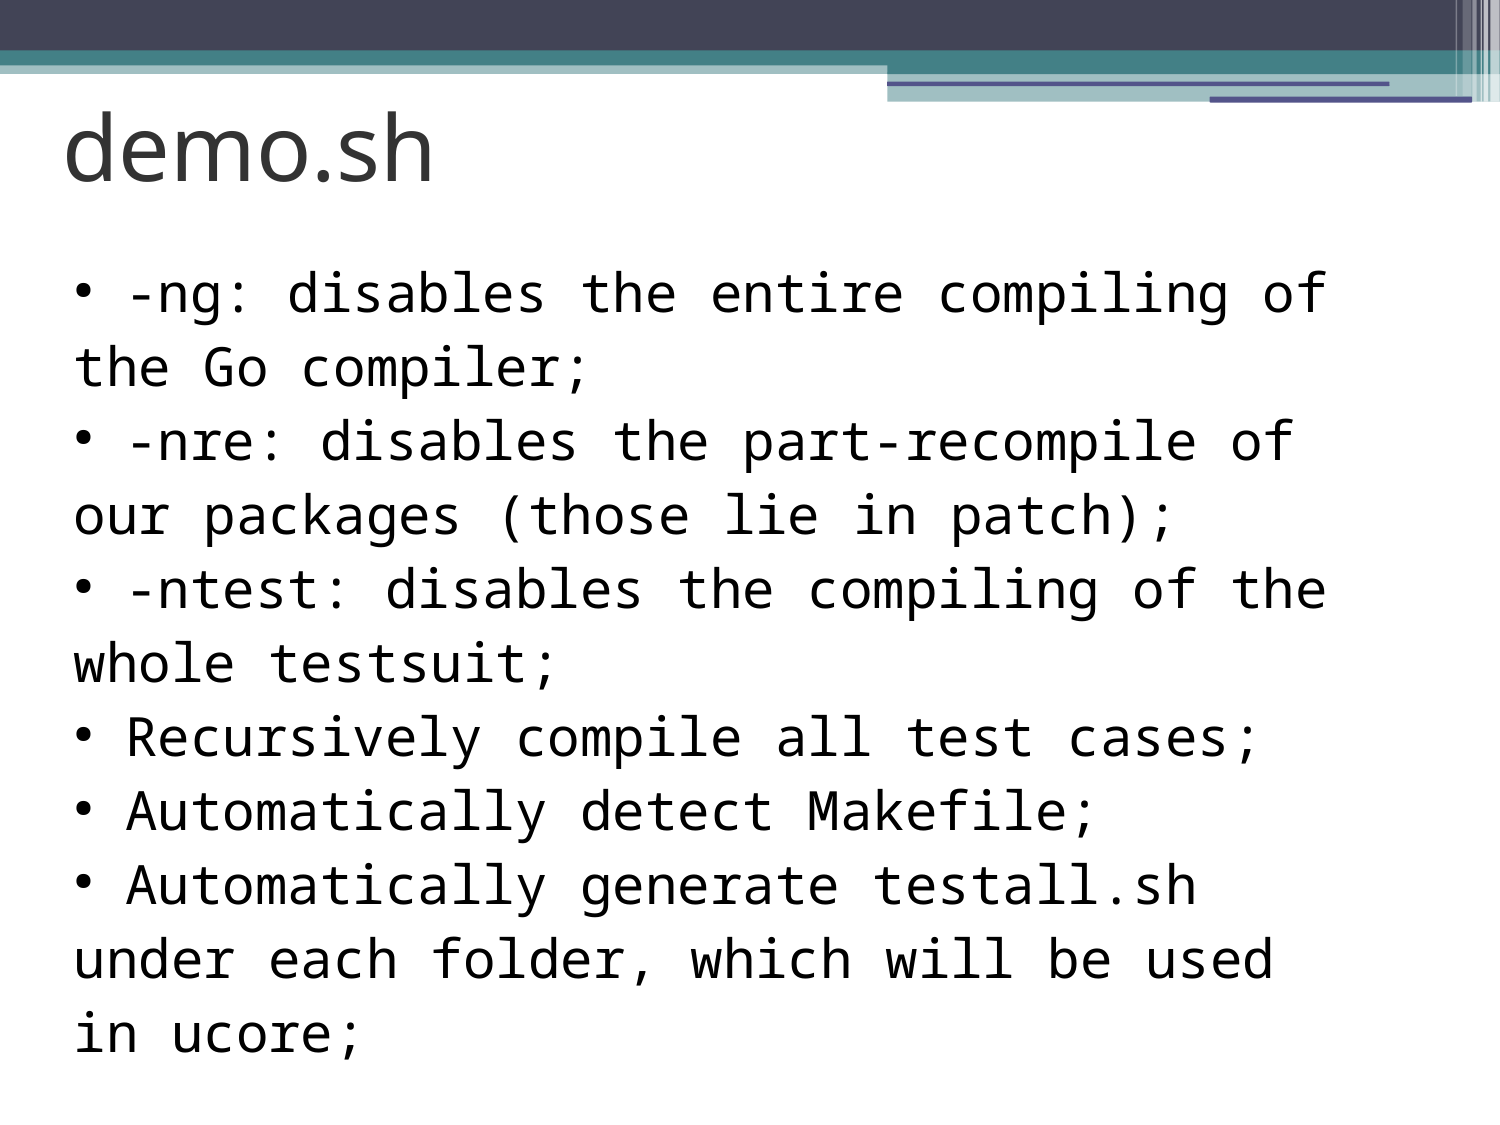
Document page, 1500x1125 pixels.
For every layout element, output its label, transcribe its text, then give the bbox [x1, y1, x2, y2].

text_box demo.sh [47, 82, 869, 208]
text_box -ng: disables the entire compiling of the Go compiler; -nre: disables the part-recompile of our packages (those lie in patch); -ntest: disables the compiling of the whole testsuit; Recursively compile all test cases; Automatically detect Makefile; Automatically generate testall.sh under each folder, which will be used in ucore; [59, 246, 1388, 1004]
